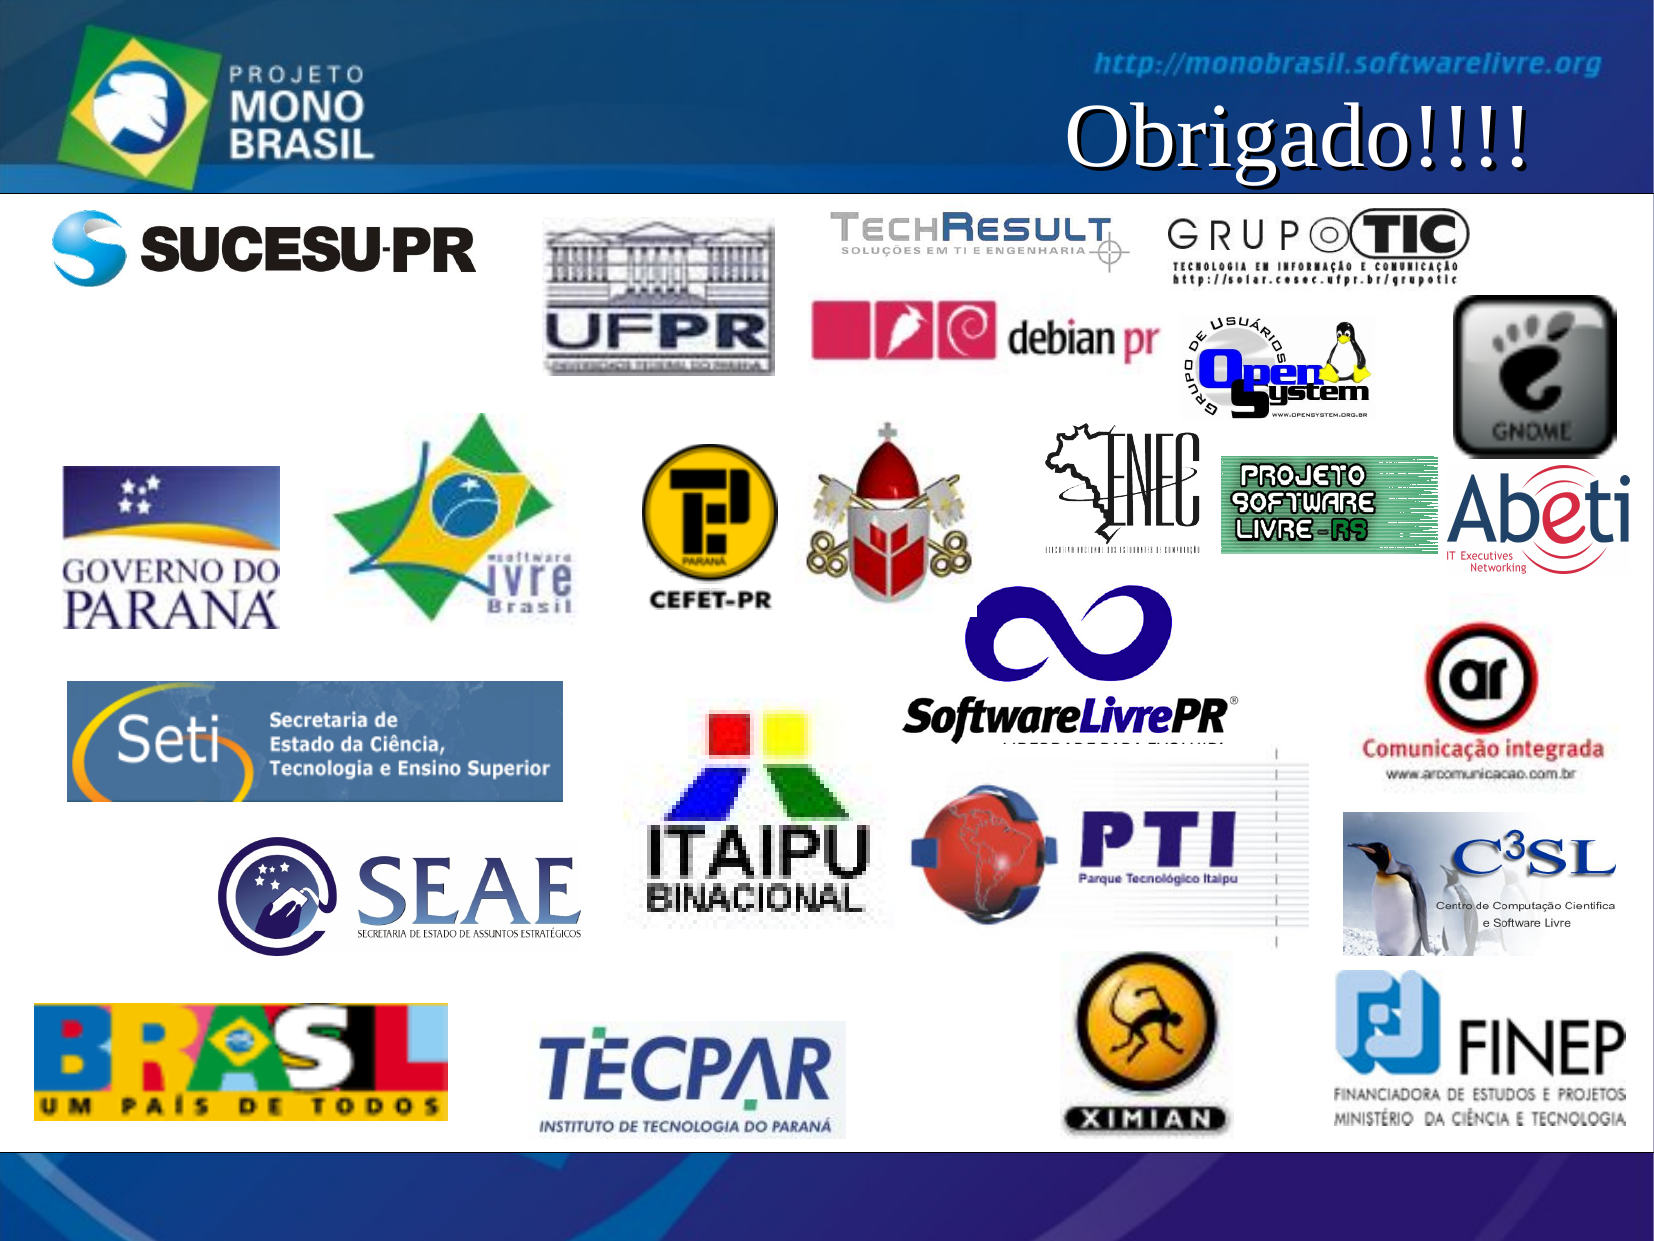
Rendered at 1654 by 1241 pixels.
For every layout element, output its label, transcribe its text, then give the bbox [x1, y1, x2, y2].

picture [527, 1021, 846, 1139]
picture [1349, 593, 1621, 802]
picture [824, 240, 1136, 278]
picture [1453, 295, 1617, 459]
picture [325, 413, 579, 628]
picture [0, 0, 1654, 193]
picture [1167, 240, 1476, 291]
picture [808, 291, 1165, 375]
picture [642, 444, 778, 610]
picture [1446, 465, 1630, 574]
picture [1334, 970, 1626, 1126]
picture [218, 837, 581, 956]
picture [34, 1003, 448, 1121]
picture [62, 466, 280, 629]
picture [1343, 812, 1616, 956]
title Obrigado!!!! [121, 32, 1534, 240]
picture [67, 681, 563, 802]
picture [52, 210, 476, 287]
picture [623, 313, 1438, 1140]
text_box [0, 193, 1654, 1153]
picture [542, 240, 775, 376]
picture [0, 1153, 1654, 1241]
